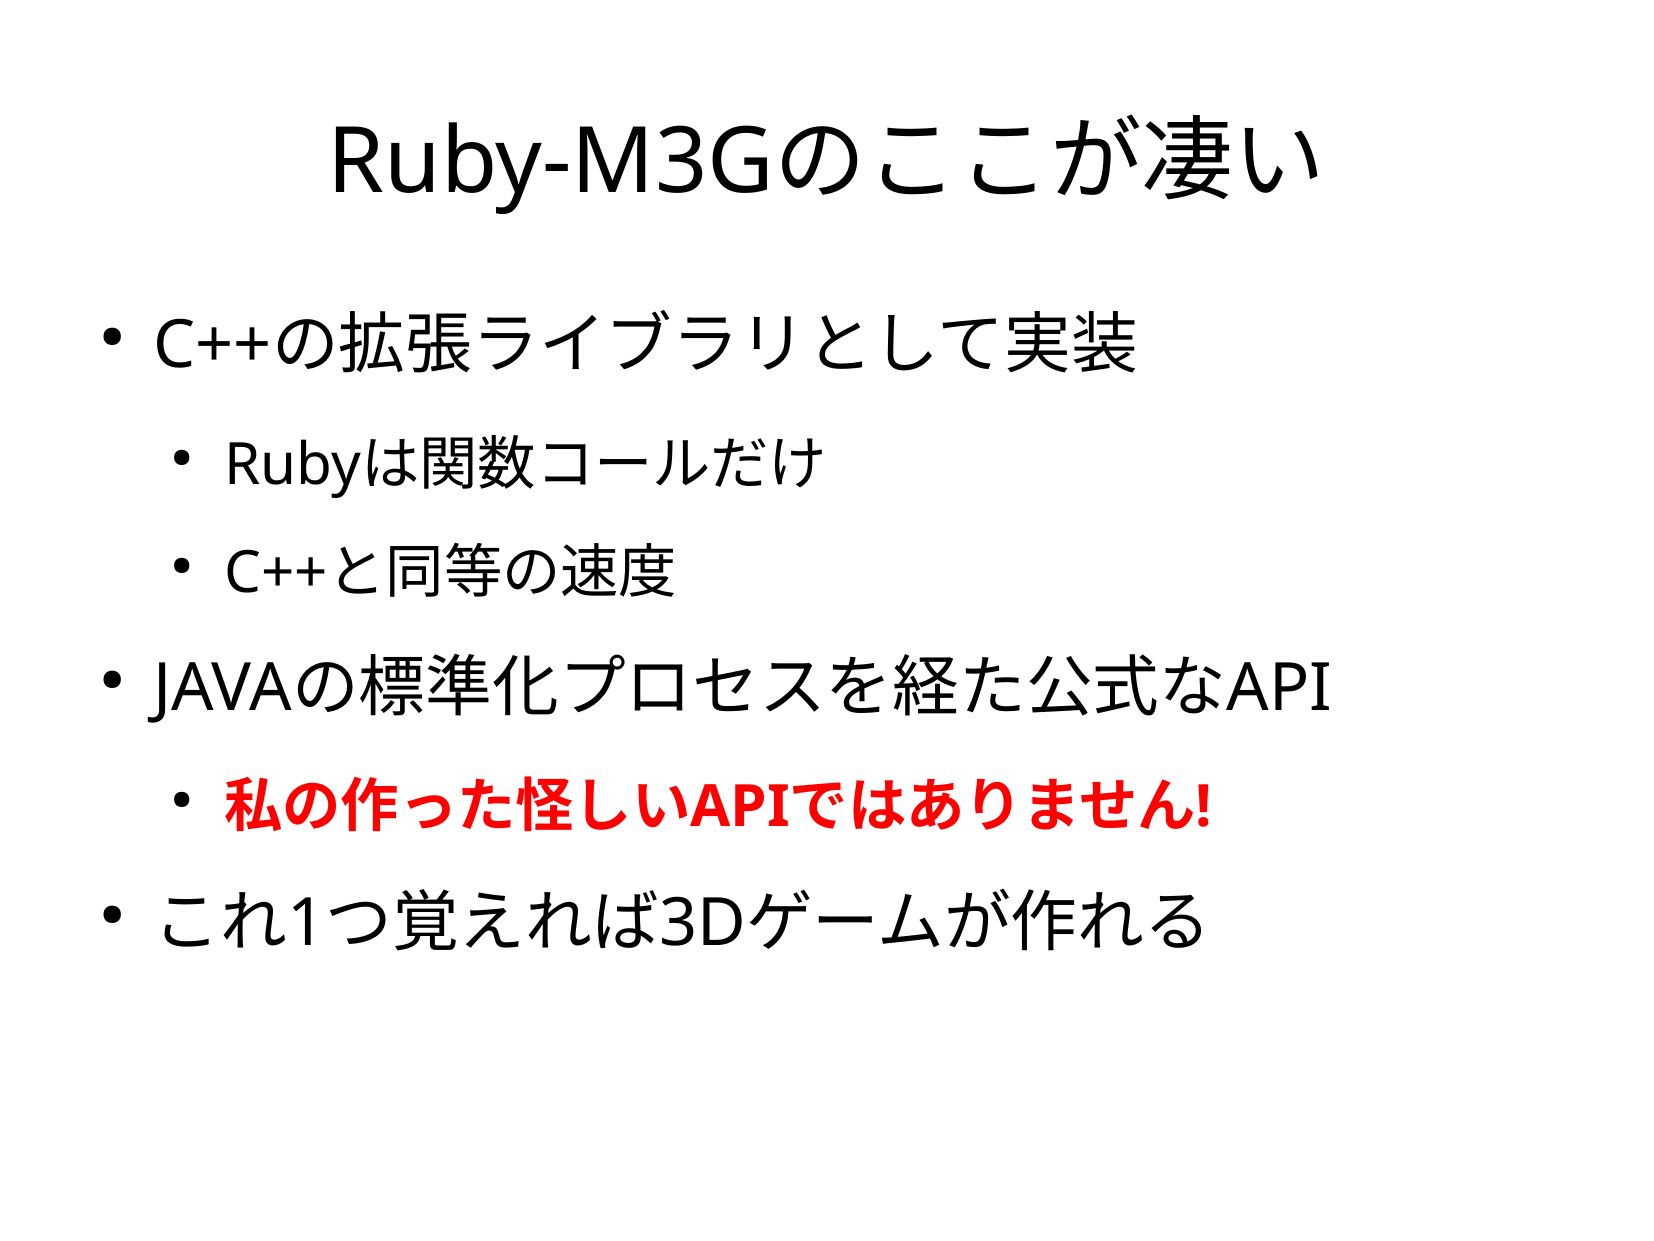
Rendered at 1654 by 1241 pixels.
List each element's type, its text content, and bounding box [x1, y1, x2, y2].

title Ruby-M3Gのここが凄い [82, 56, 1571, 250]
list C++の拡張ライブラリとして実装 Rubyは関数コールだけ C++と同等の速度 JAVAの標準化プロセスを経た公式なAPI 私の作った怪しいAPIではありません! これ1つ覚えれば3Dゲームが作れる [82, 290, 1571, 1109]
